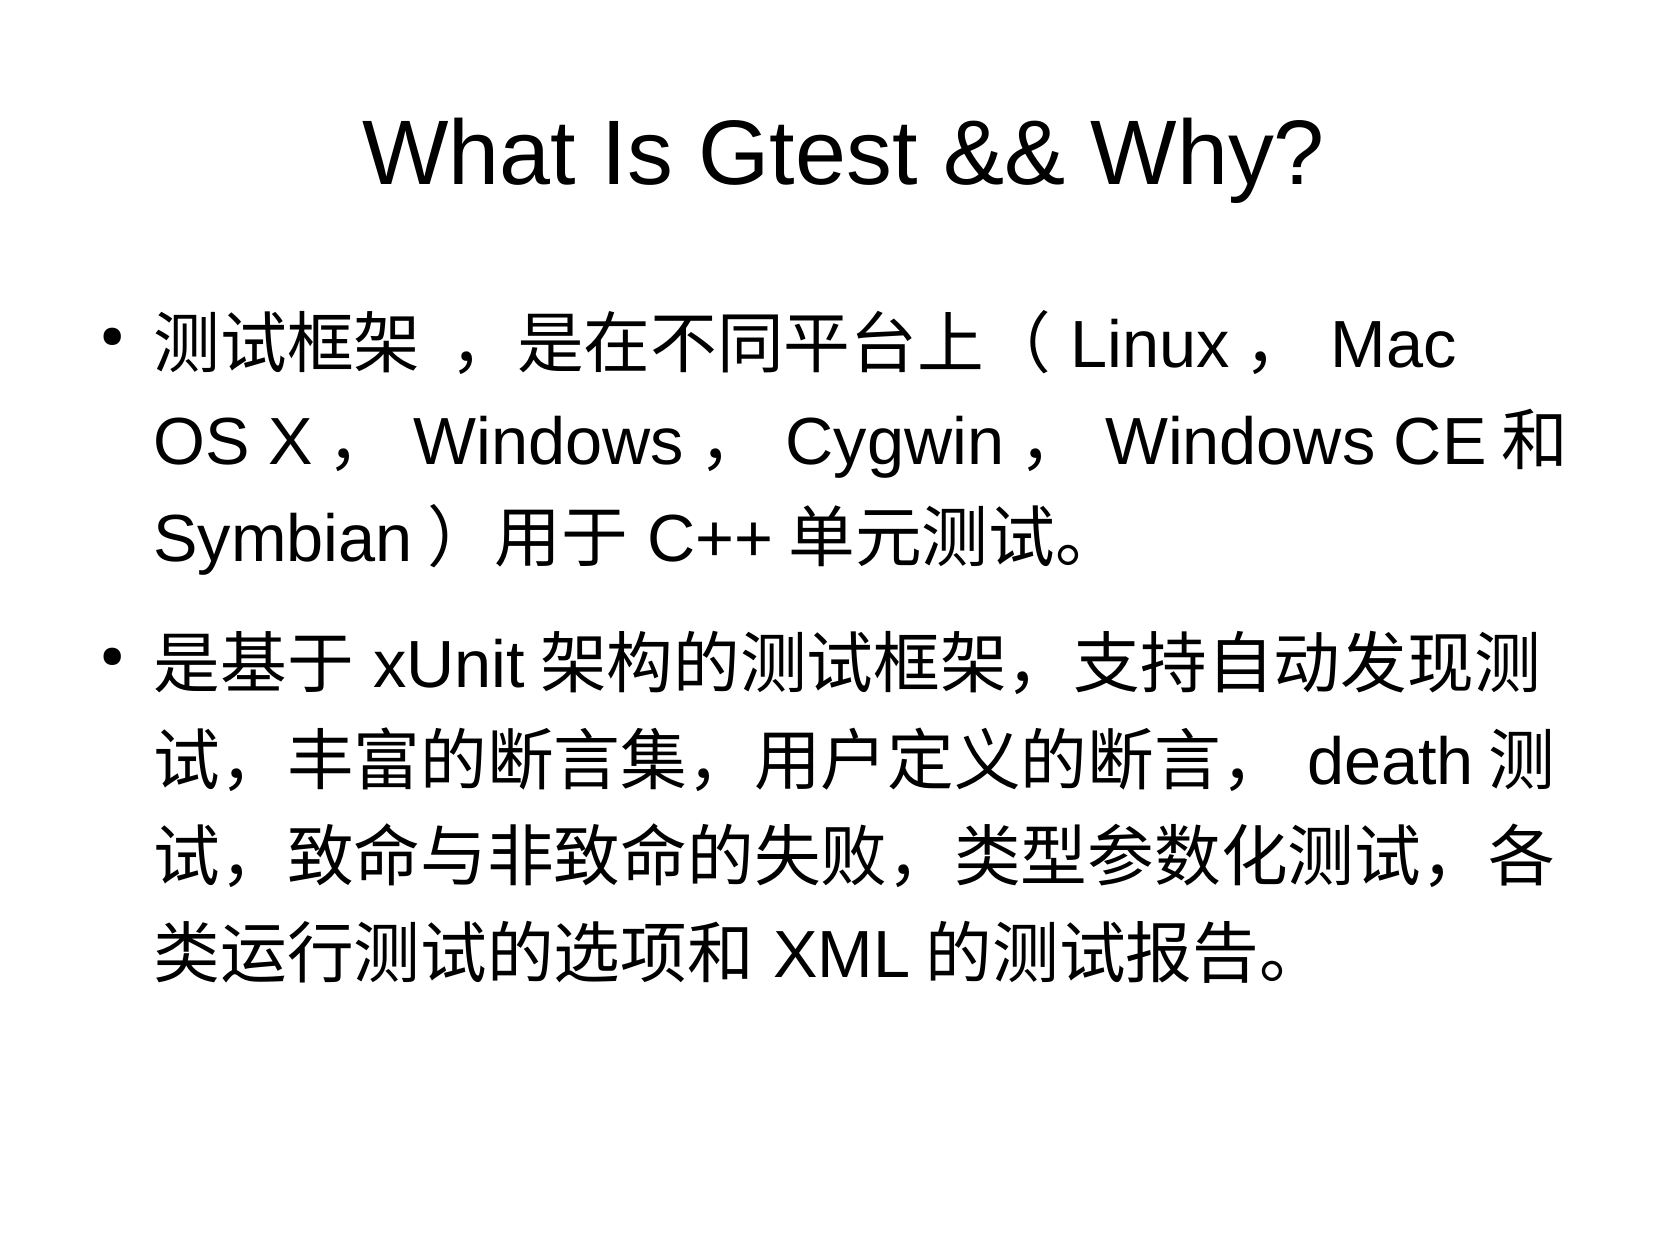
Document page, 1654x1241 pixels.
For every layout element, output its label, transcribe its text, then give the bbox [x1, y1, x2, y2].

title What Is Gtest && Why? [82, 49, 1571, 257]
list 测试框架 ，是在不同平台上（Linux，Mac OS X，Windows，Cygwin，Windows CE和Symbian）用于C++单元测试。 是基于xUnit架构的测试框架，支持自动发现测试，丰富的断言集，用户定义的断言，death测试，致命与非致命的失败，类型参数化测试，各类运行测试的选项和XML的测试报告。 [82, 290, 1571, 1010]
